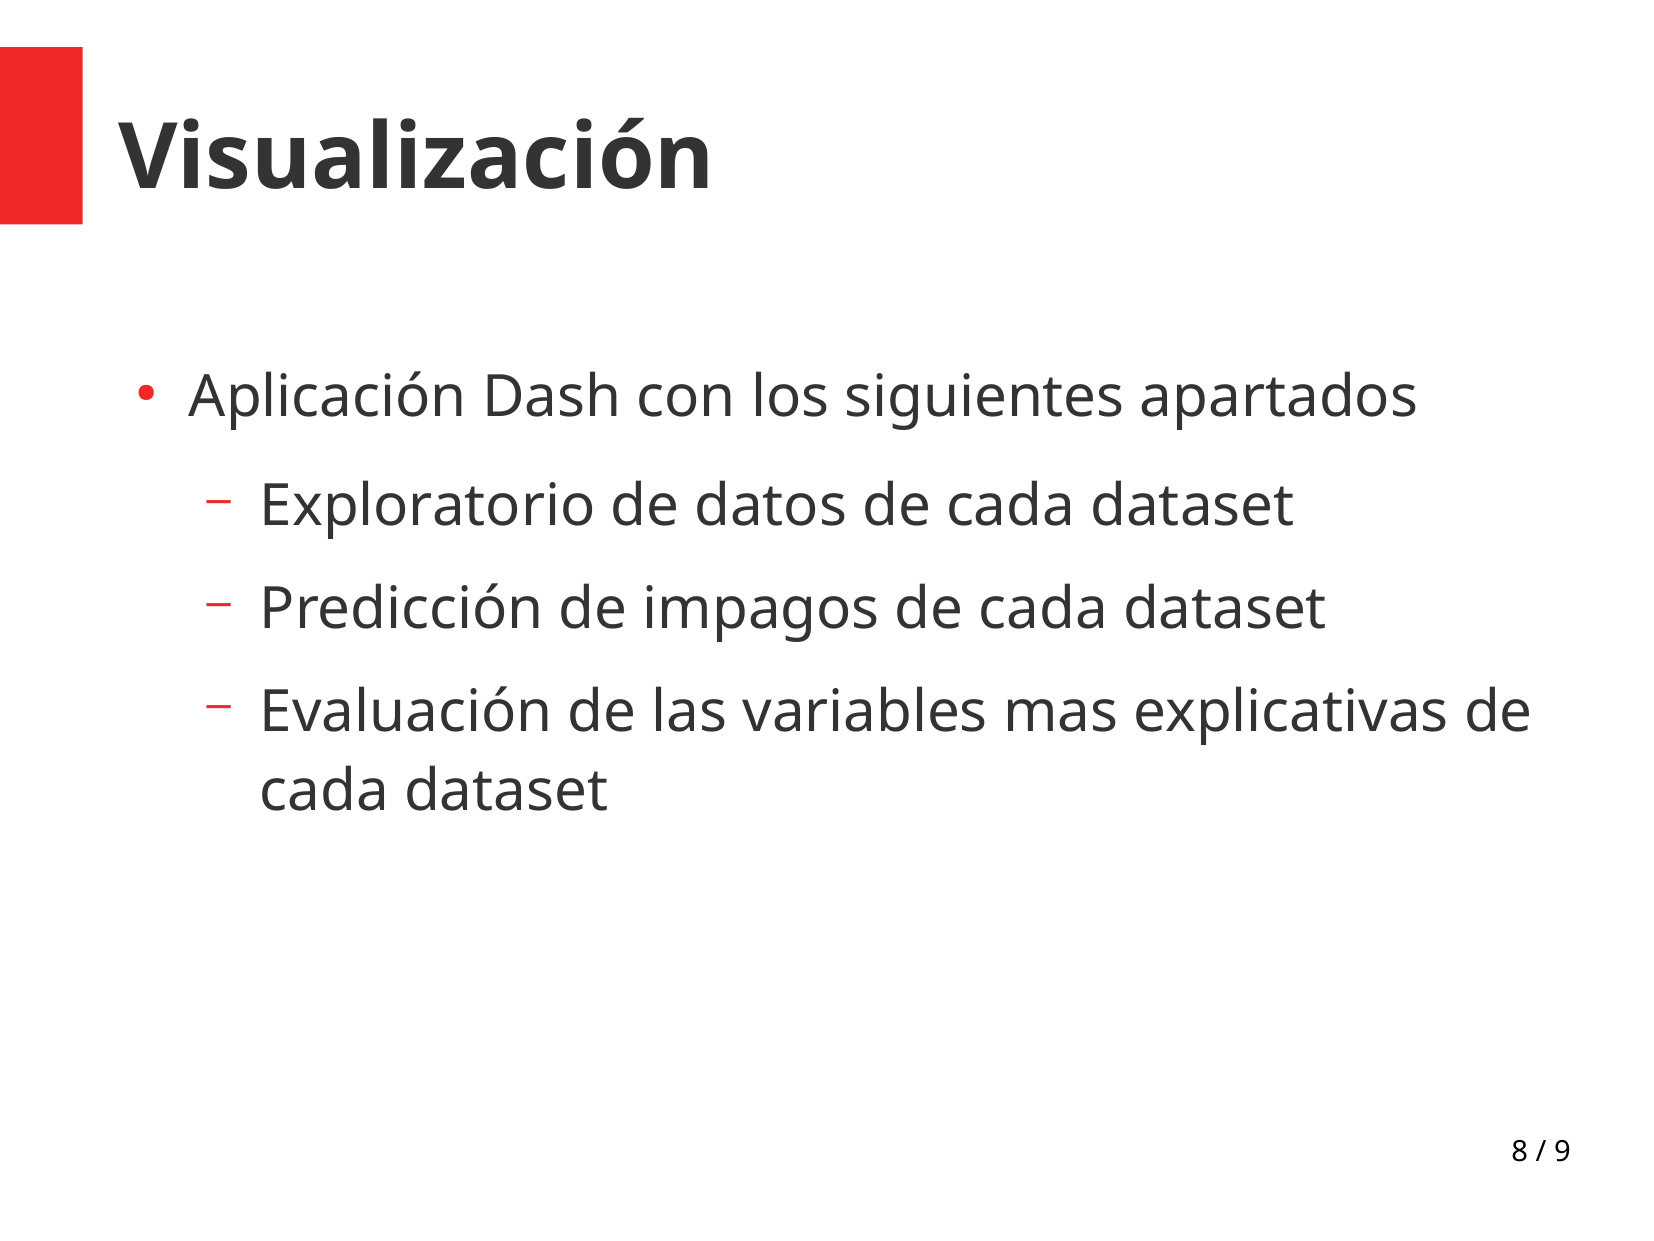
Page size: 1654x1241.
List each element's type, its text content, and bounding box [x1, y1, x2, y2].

list Aplicación Dash con los siguientes apartados Exploratorio de datos de cada dataset Predicción de impagos de cada dataset Evaluación de las variables mas explicativas de cada dataset [118, 354, 1536, 1074]
title Visualización [118, 49, 1571, 257]
